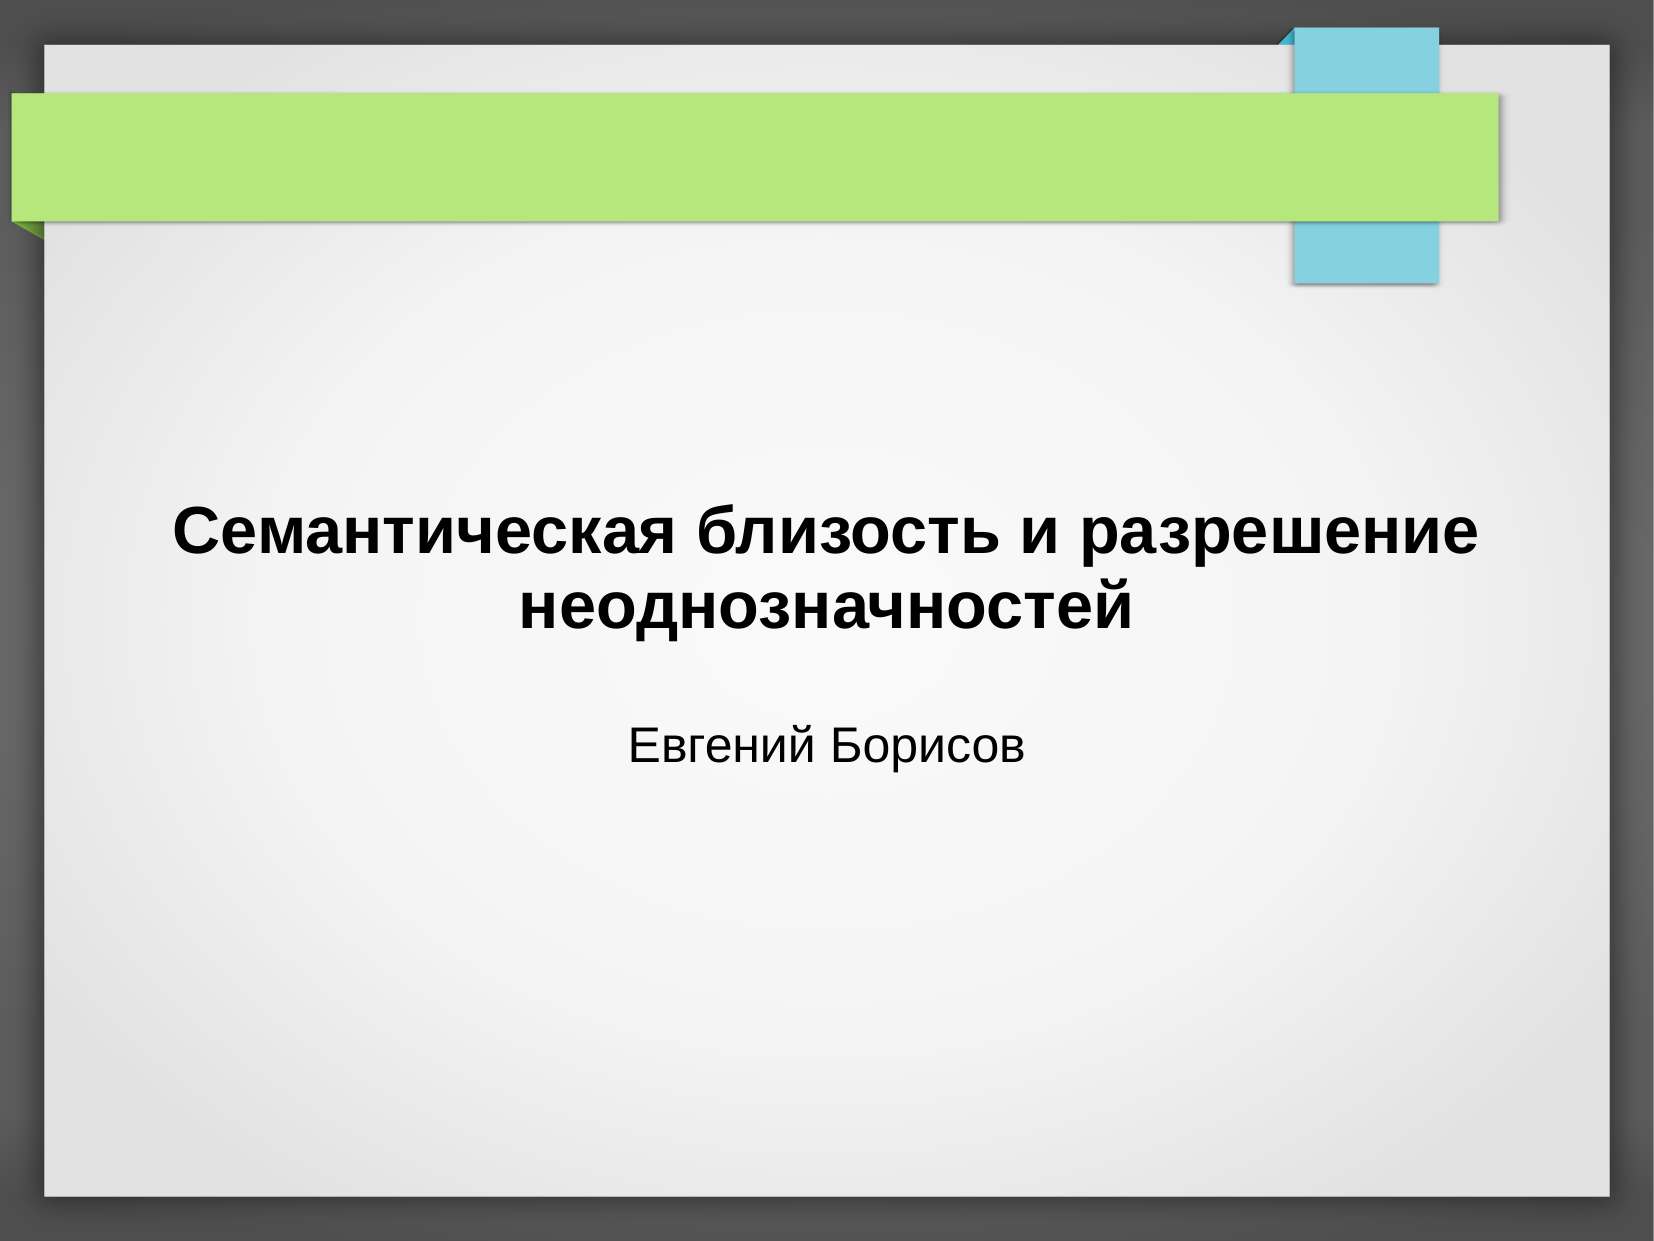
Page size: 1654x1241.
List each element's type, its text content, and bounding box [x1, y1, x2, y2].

picture [0, 0, 1654, 1241]
subtitle Семантическая близость и разрешение неоднозначностей Евгений Борисов [82, 290, 1571, 1010]
